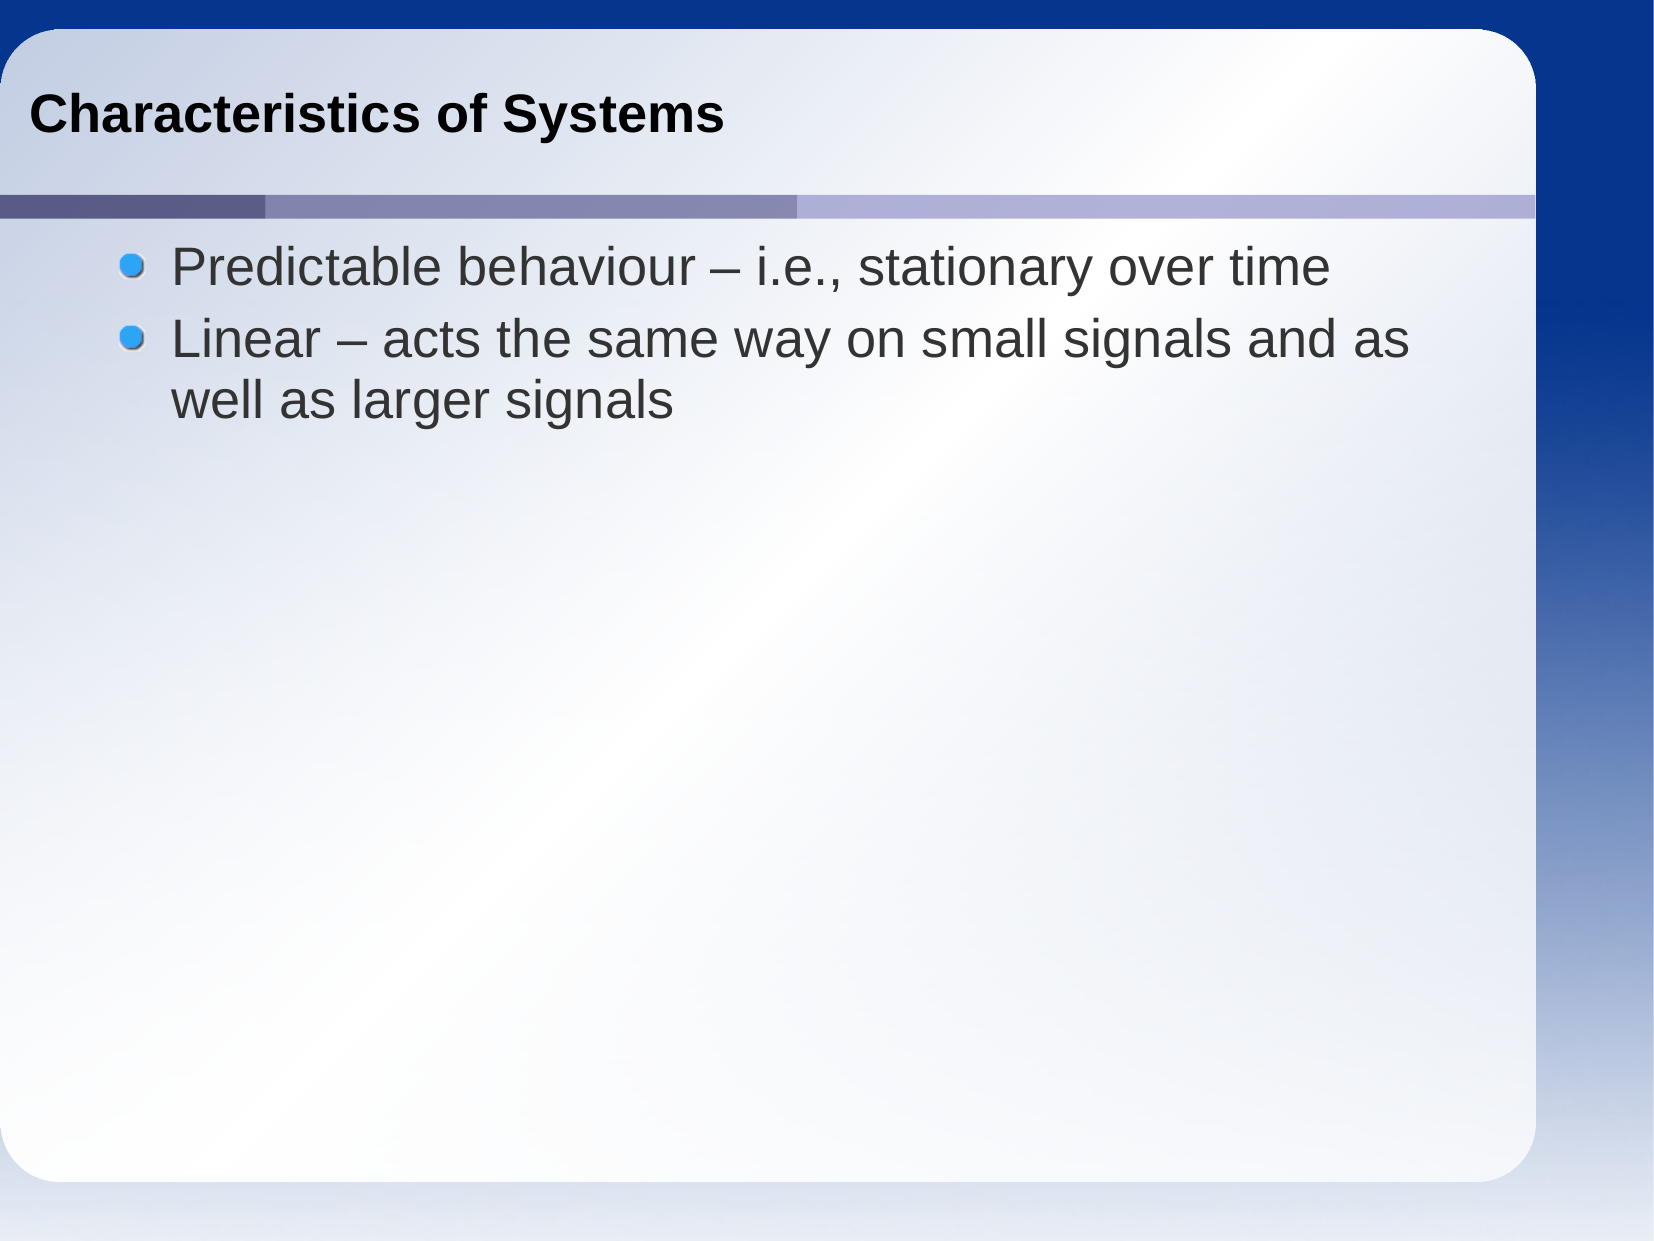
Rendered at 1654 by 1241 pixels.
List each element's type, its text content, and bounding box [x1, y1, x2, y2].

title Characteristics of Systems [29, 49, 1506, 178]
list Predictable behaviour – i.e., stationary over time Linear – acts the same way on small signals and as well as larger signals [29, 236, 1506, 1152]
picture [0, 0, 1654, 1241]
